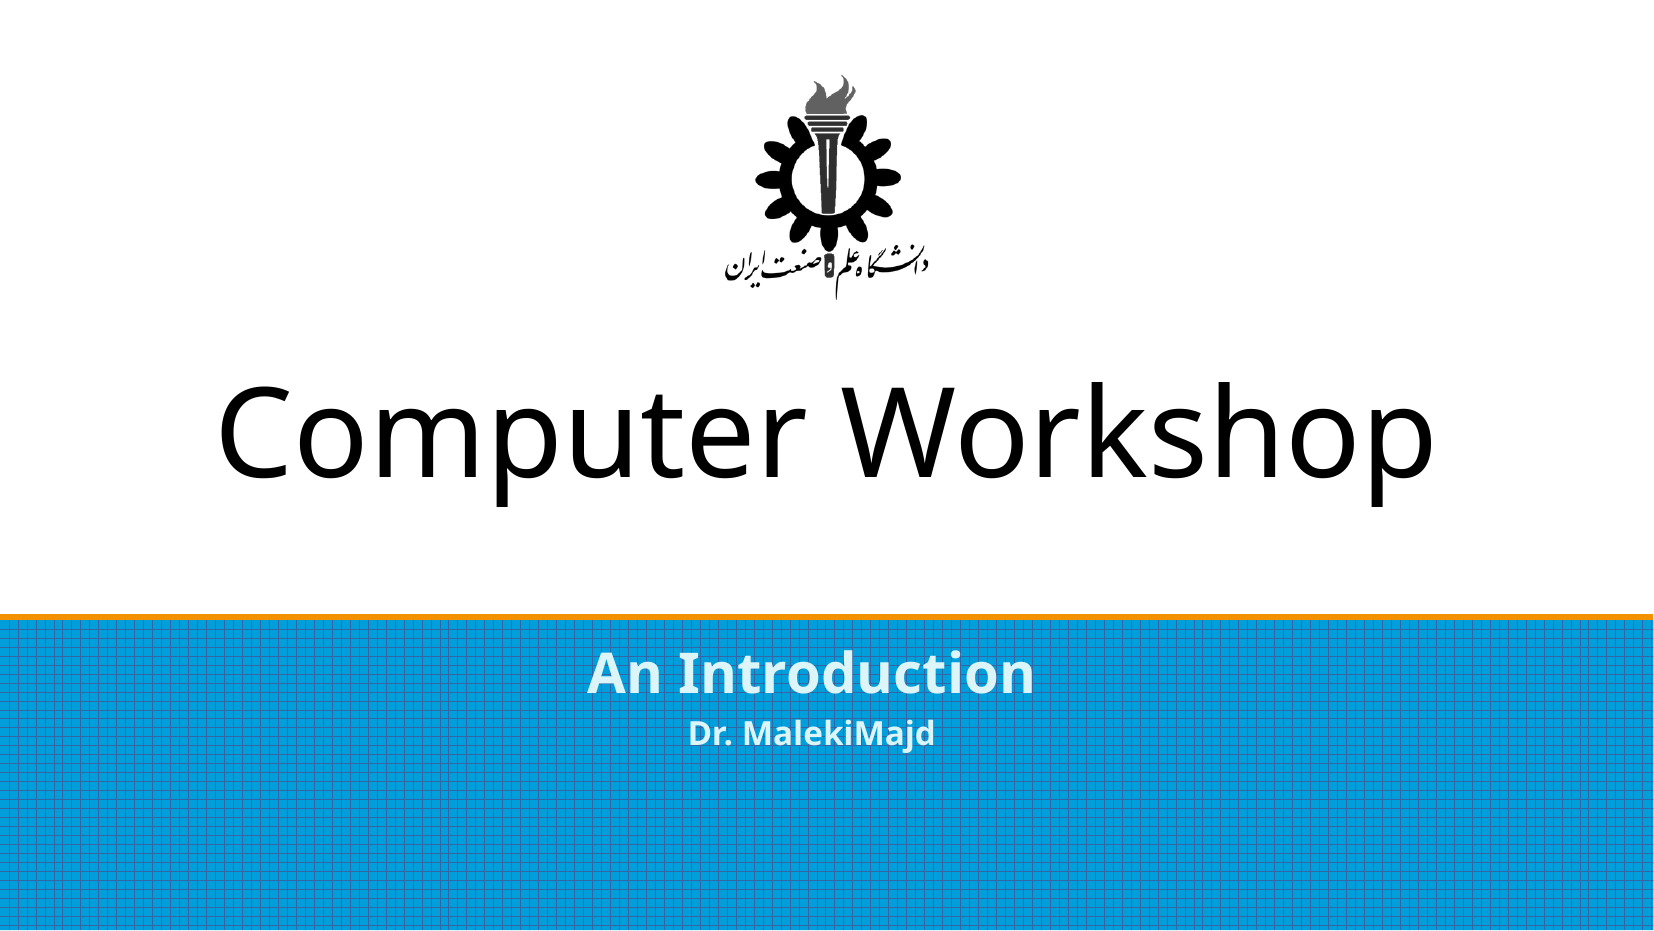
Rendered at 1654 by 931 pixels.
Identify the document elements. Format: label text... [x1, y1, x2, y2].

subtitle An Introduction Dr. MalekiMajd [73, 633, 1551, 826]
text_box Computer Workshop [208, 333, 1496, 524]
picture [715, 75, 938, 300]
